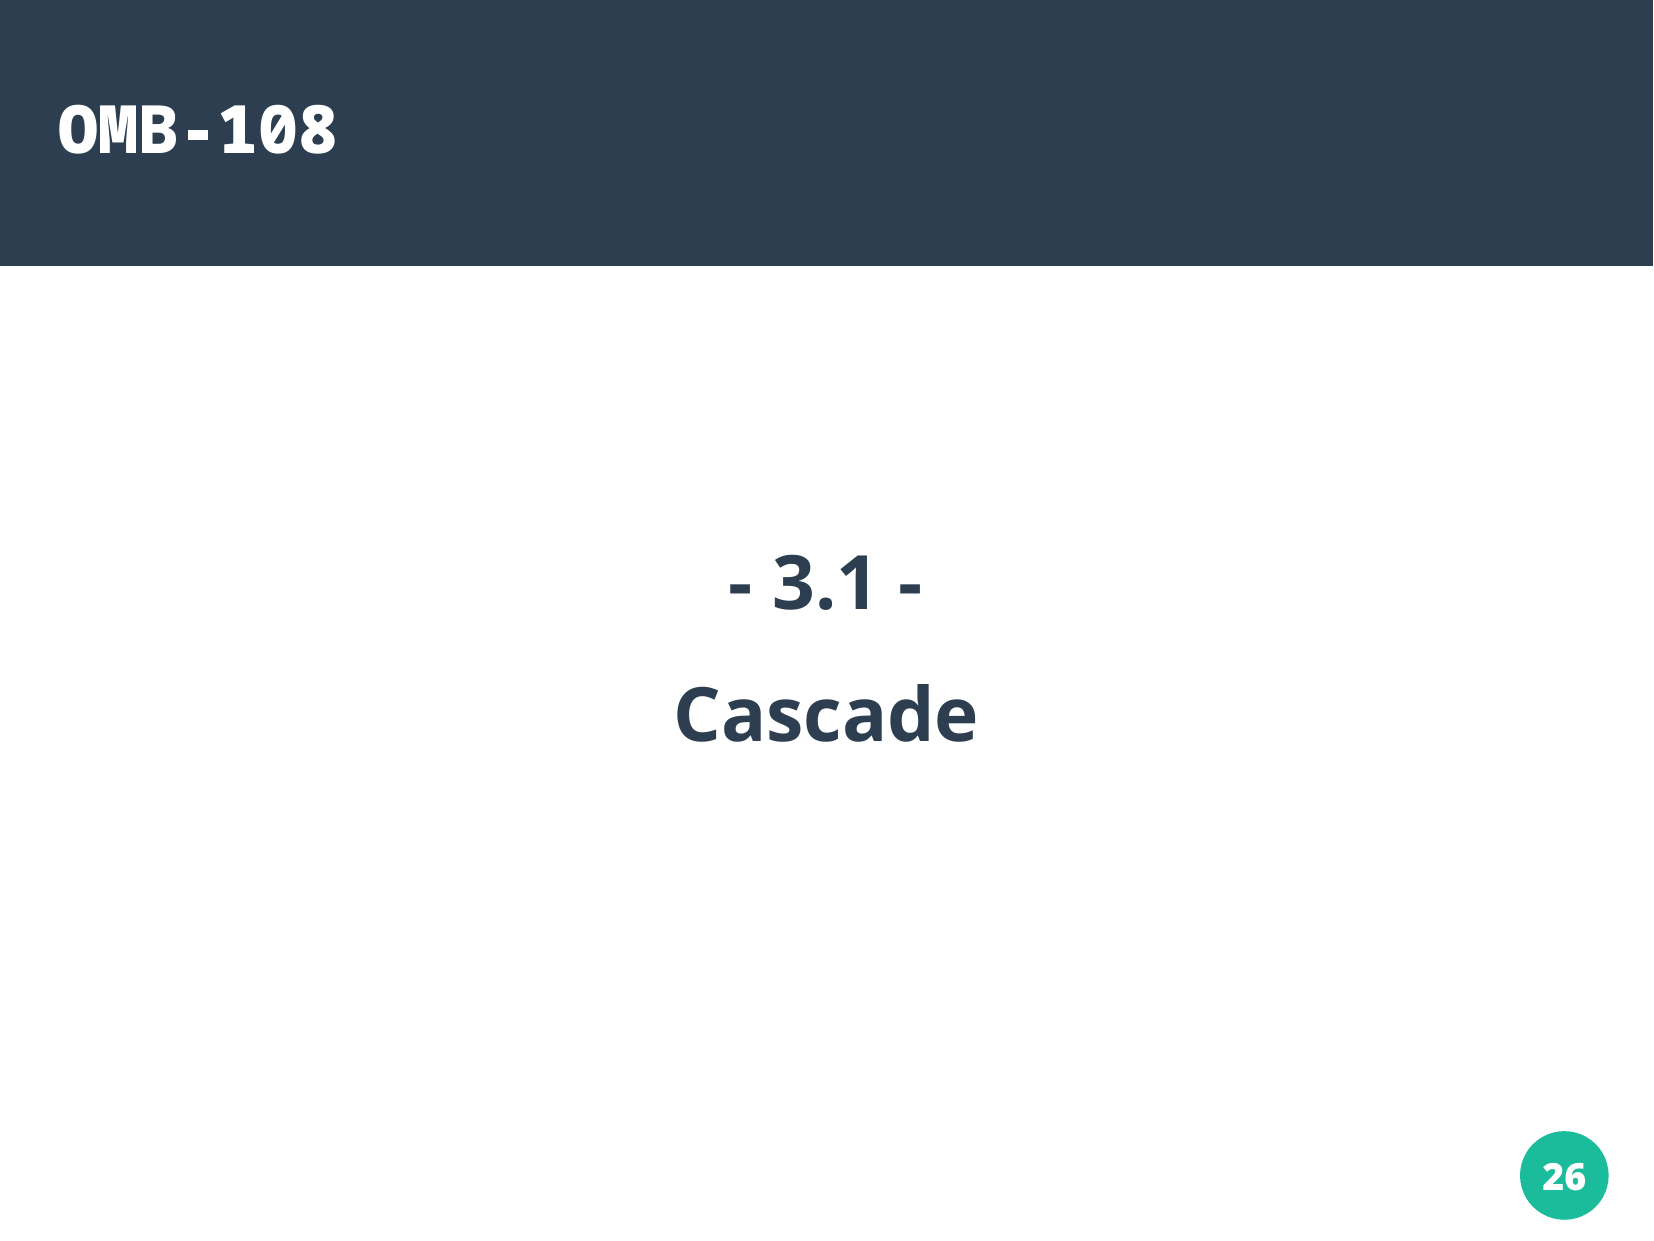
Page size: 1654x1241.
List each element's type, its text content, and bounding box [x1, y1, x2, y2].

list - 3.1 - Cascade [0, 265, 1653, 1181]
title OMB-108 [58, 49, 1594, 207]
